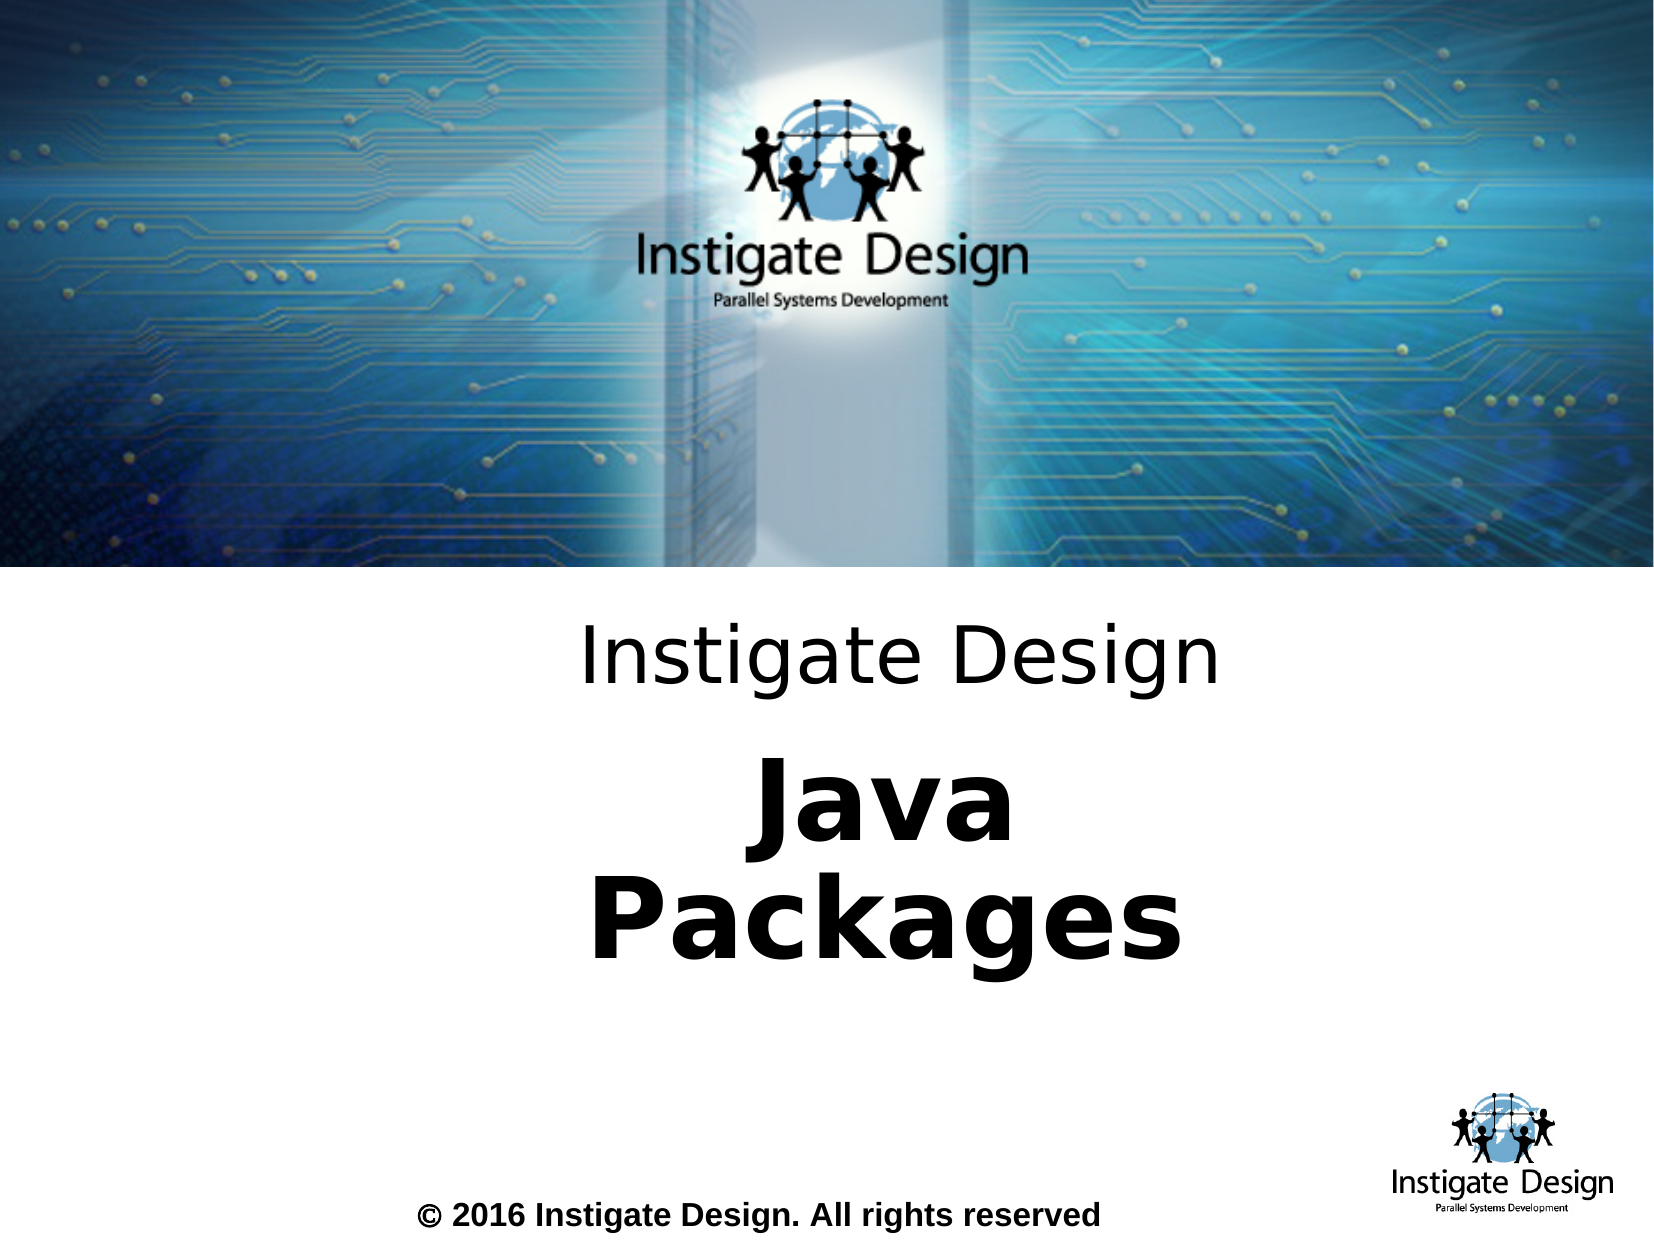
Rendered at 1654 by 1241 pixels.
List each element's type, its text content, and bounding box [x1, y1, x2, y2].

picture [1393, 1093, 1613, 1213]
text_box  2016 Instigate Design. All rights reserved [416, 1196, 1224, 1241]
subtitle Java Packages [348, 738, 1348, 1131]
picture [0, 0, 1654, 567]
title Instigate Design [558, 612, 1243, 738]
